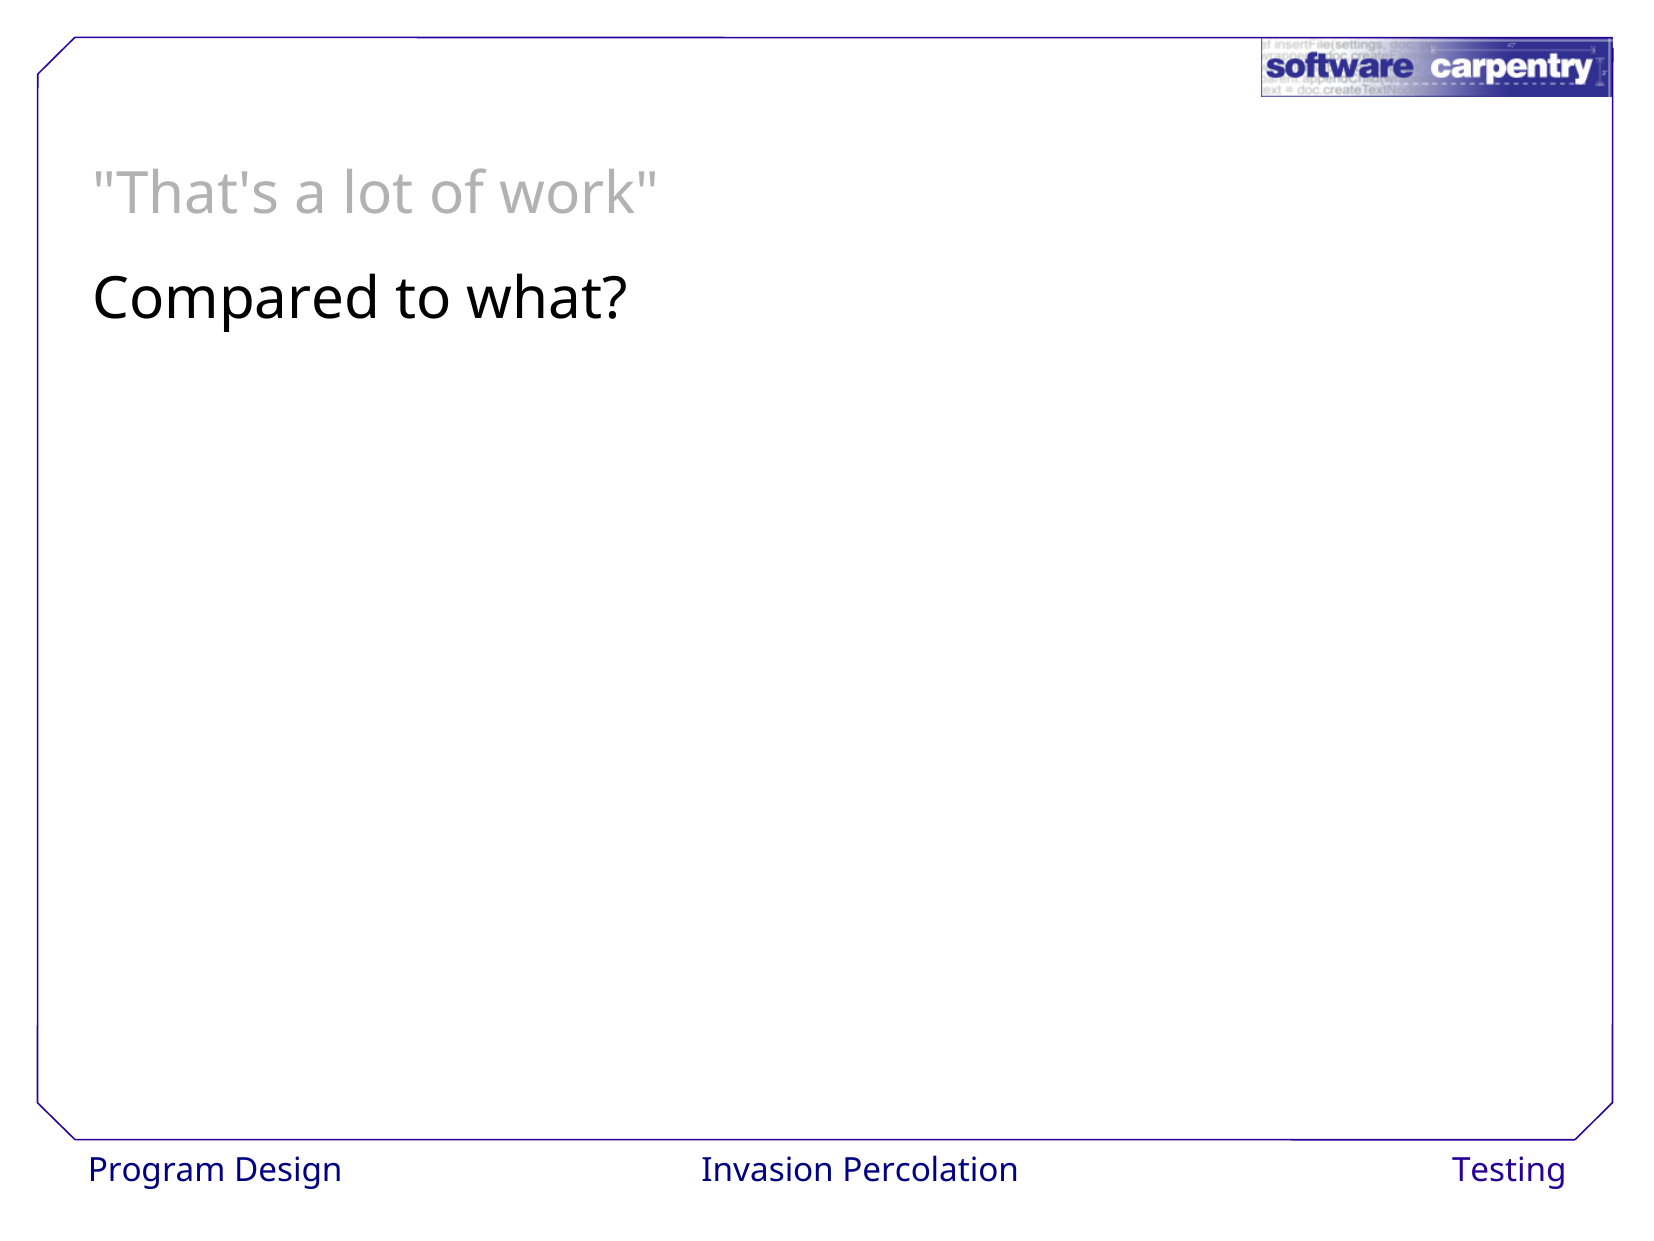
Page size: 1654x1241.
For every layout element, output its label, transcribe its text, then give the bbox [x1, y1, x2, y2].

picture [1261, 39, 1613, 97]
text_box "That's a lot of work" Compared to what? [78, 112, 825, 338]
